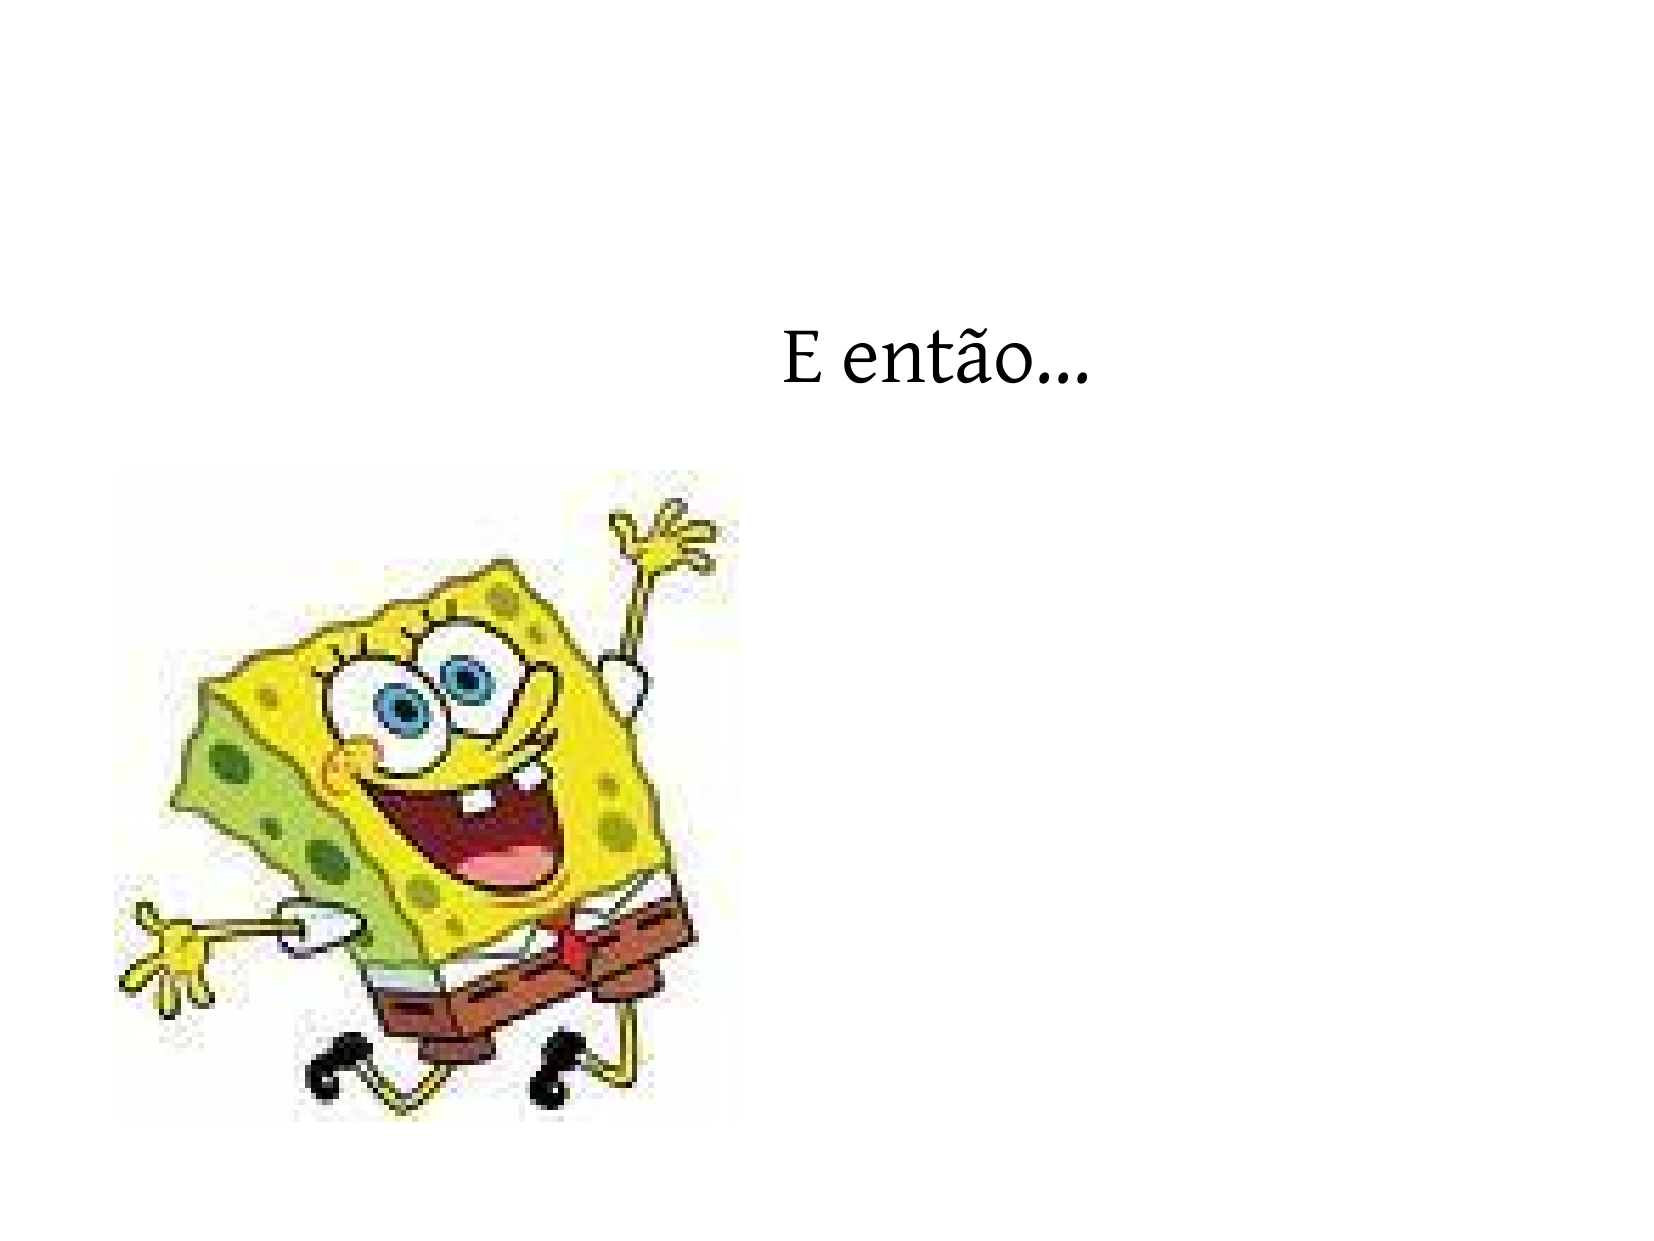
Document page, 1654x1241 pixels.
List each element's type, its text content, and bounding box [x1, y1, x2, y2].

picture [114, 470, 739, 1123]
text_box E então... [767, 304, 1506, 414]
